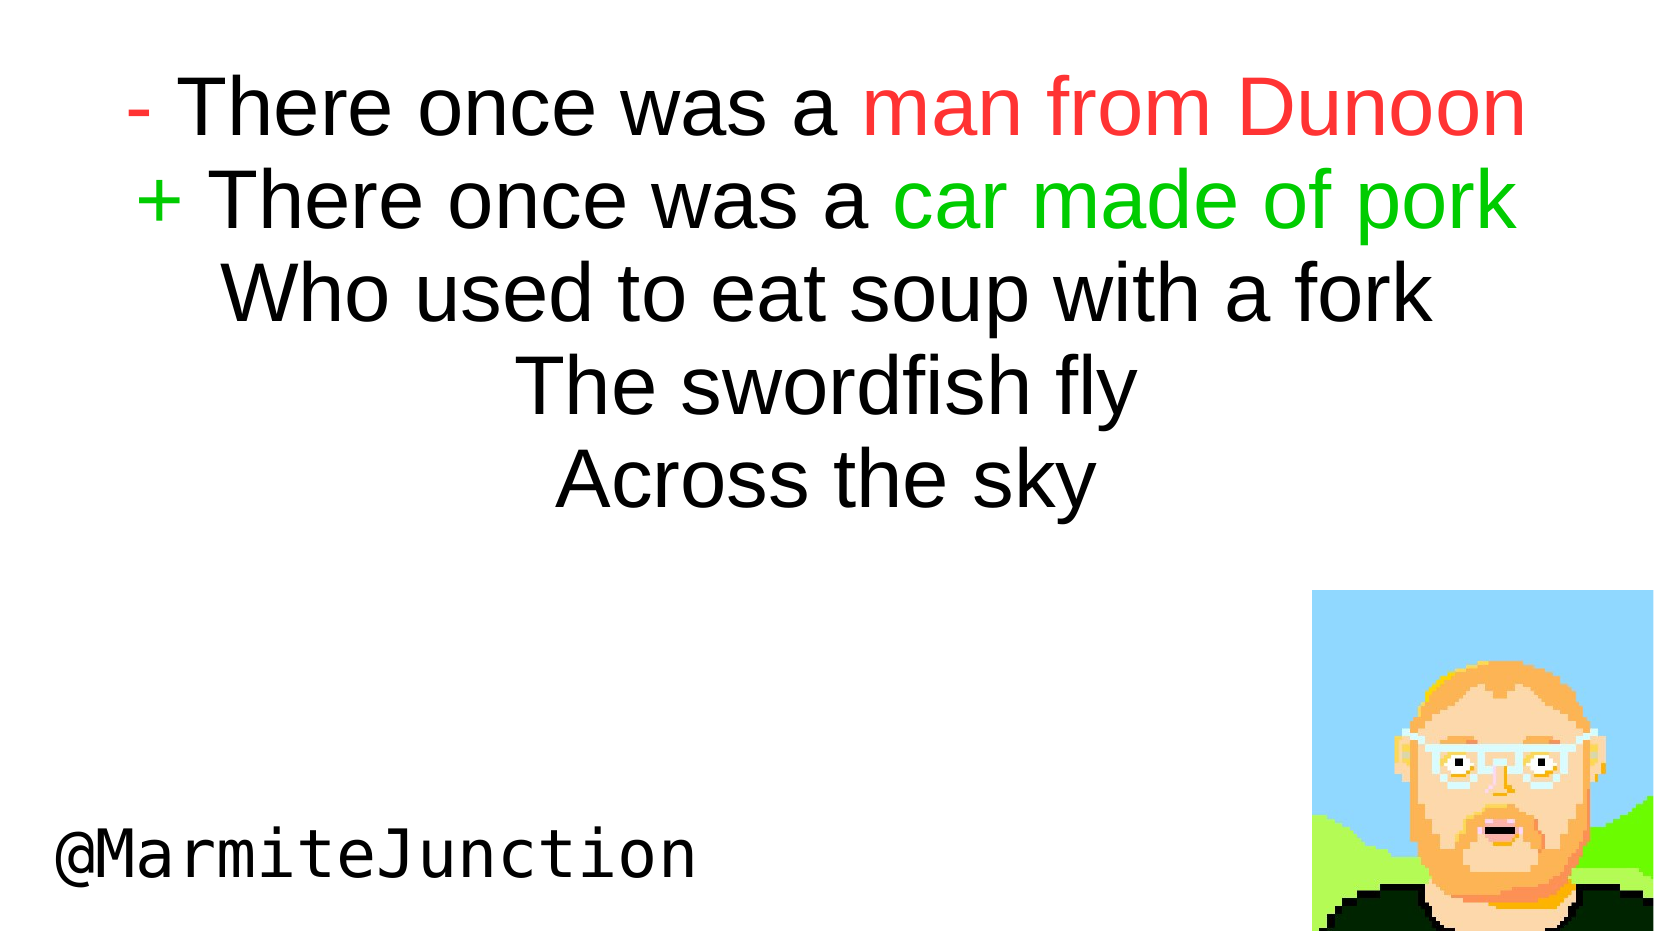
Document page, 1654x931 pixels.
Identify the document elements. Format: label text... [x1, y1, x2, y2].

text_box @MarmiteJunction [40, 808, 715, 901]
picture [1312, 609, 1654, 931]
text_box - There once was a man from Dunoon + There once was a car made of pork Who used to eat soup with a fork The swordfish fly Across the sky [0, 52, 1654, 609]
